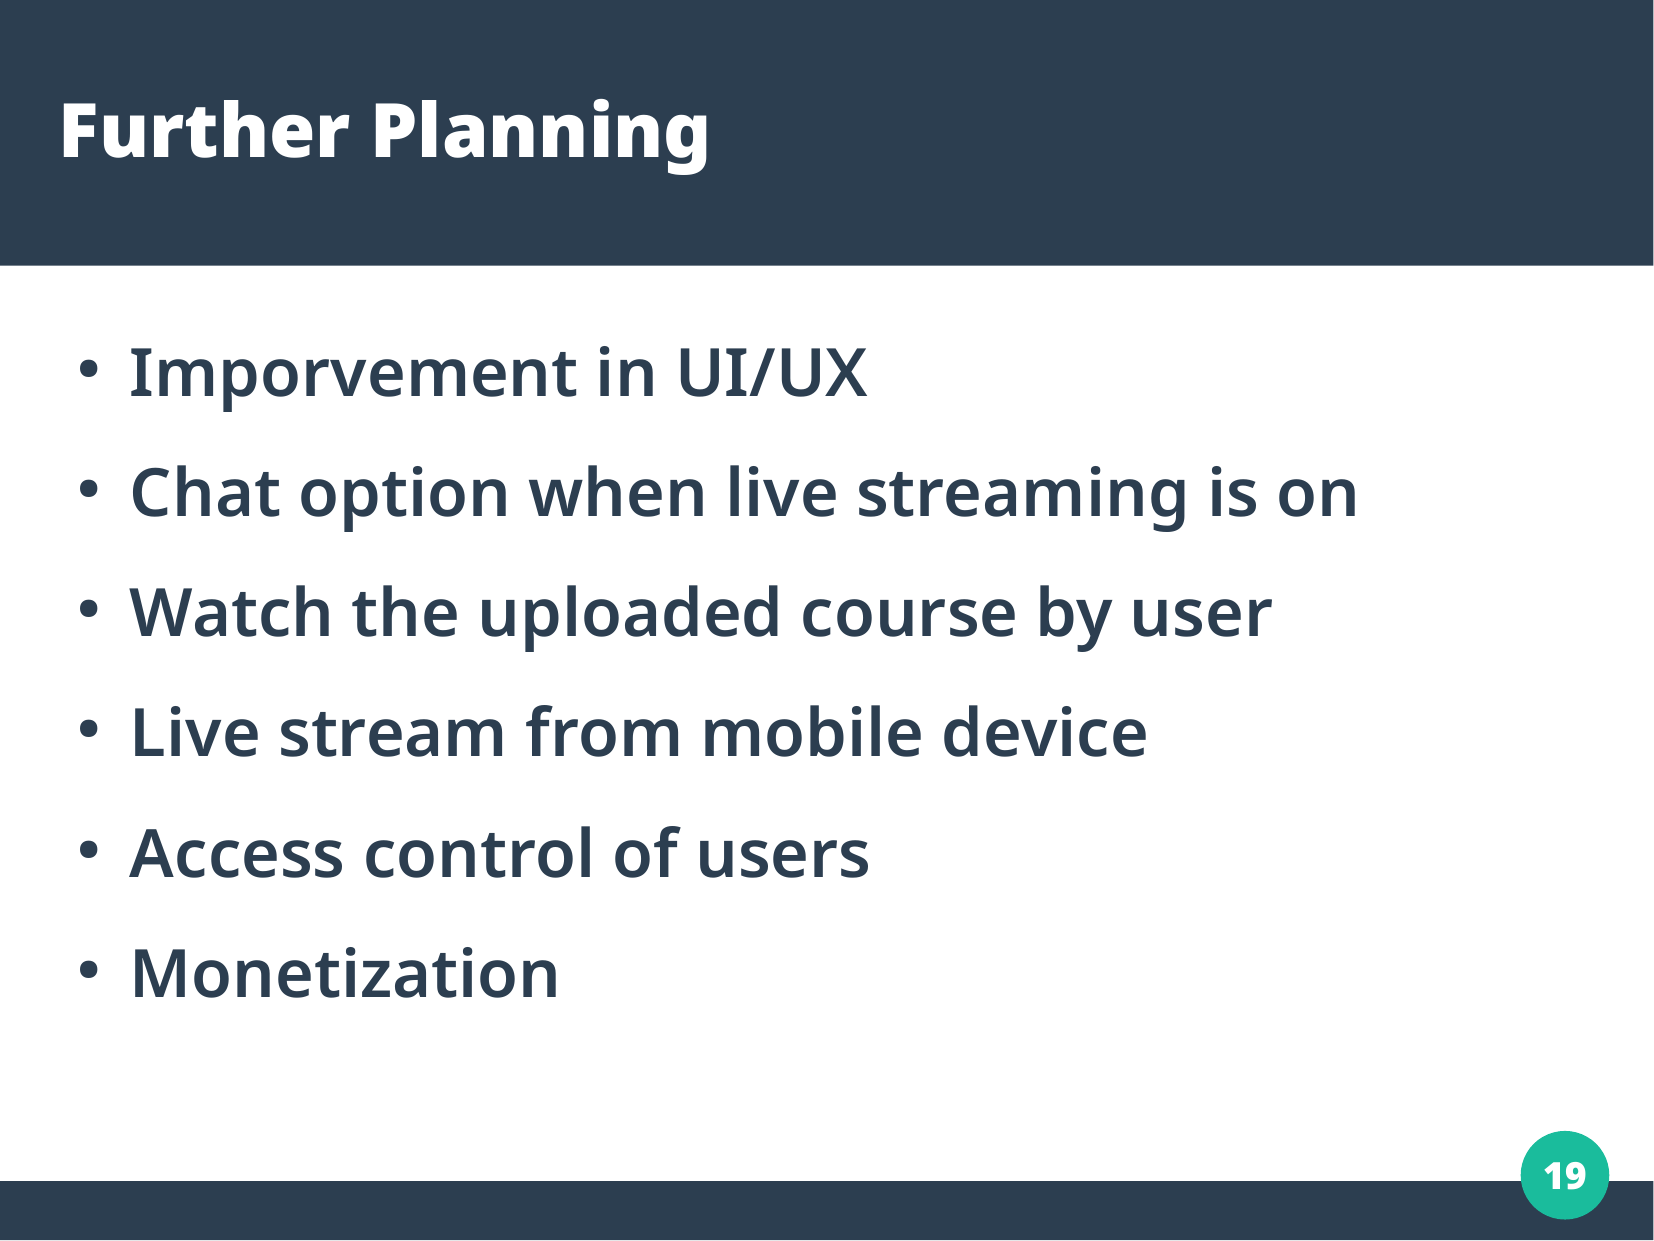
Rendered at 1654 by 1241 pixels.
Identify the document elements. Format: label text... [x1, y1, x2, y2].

title Further Planning [59, 49, 1595, 207]
list Imporvement in UI/UX Chat option when live streaming is on Watch the uploaded course by user Live stream from mobile device Access control of users Monetization [59, 324, 1595, 1152]
